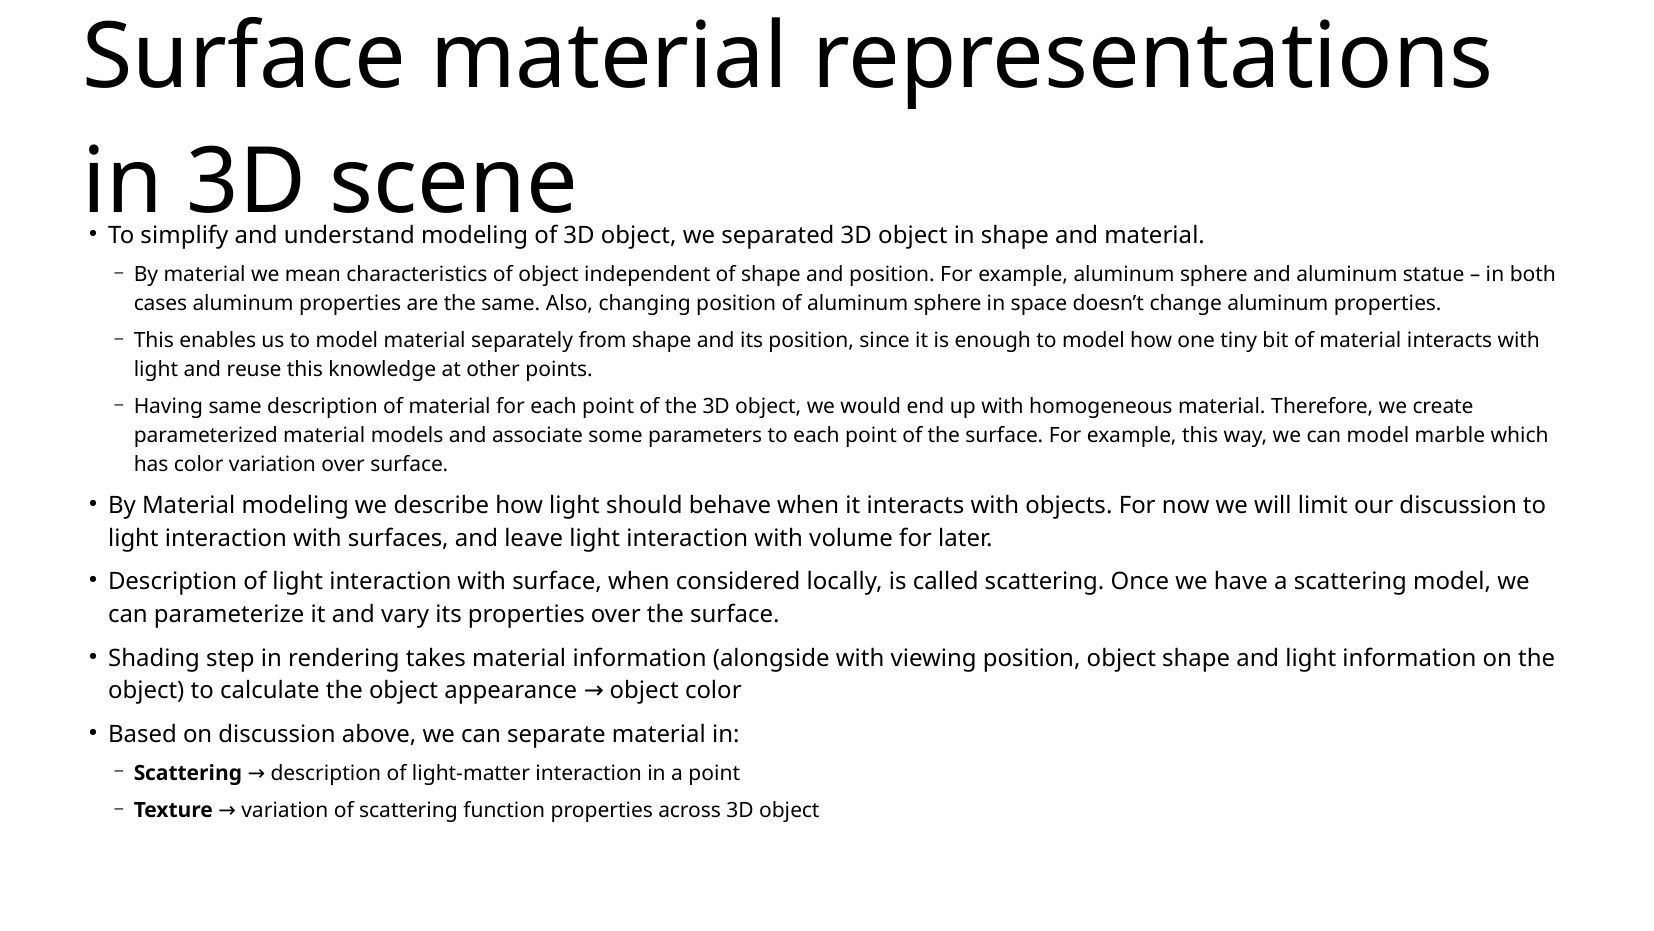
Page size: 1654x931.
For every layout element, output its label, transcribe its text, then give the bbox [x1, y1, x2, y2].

title Surface material representations in 3D scene [82, 7, 1571, 217]
list To simplify and understand modeling of 3D object, we separated 3D object in shape and material. By material we mean characteristics of object independent of shape and position. For example, aluminum sphere and aluminum statue – in both cases aluminum properties are the same. Also, changing position of aluminum sphere in space doesn’t change aluminum properties. This enables us to model material separately from shape and its position, since it is enough to model how one tiny bit of material interacts with light and reuse this knowledge at other points. Having same description of material for each point of the 3D object, we would end up with homogeneous material. Therefore, we create parameterized material models and associate some parameters to each point of the surface. For example, this way, we can model marble which has color variation over surface. By Material modeling we describe how light should behave when it interacts with objects. For now we will limit our discussion to light interaction with surfaces, and leave light interaction with volume for later. Description of light interaction with surface, when considered locally, is called scattering. Once we have a scattering model, we can parameterize it and vary its properties over the surface. Shading step in rendering takes material information (alongside with viewing position, object shape and light information on the object) to calculate the object appearance → object color Based on discussion above, we can separate material in: Scattering → description of light-matter interaction in a point Texture → variation of scattering function properties across 3D object [82, 217, 1571, 826]
